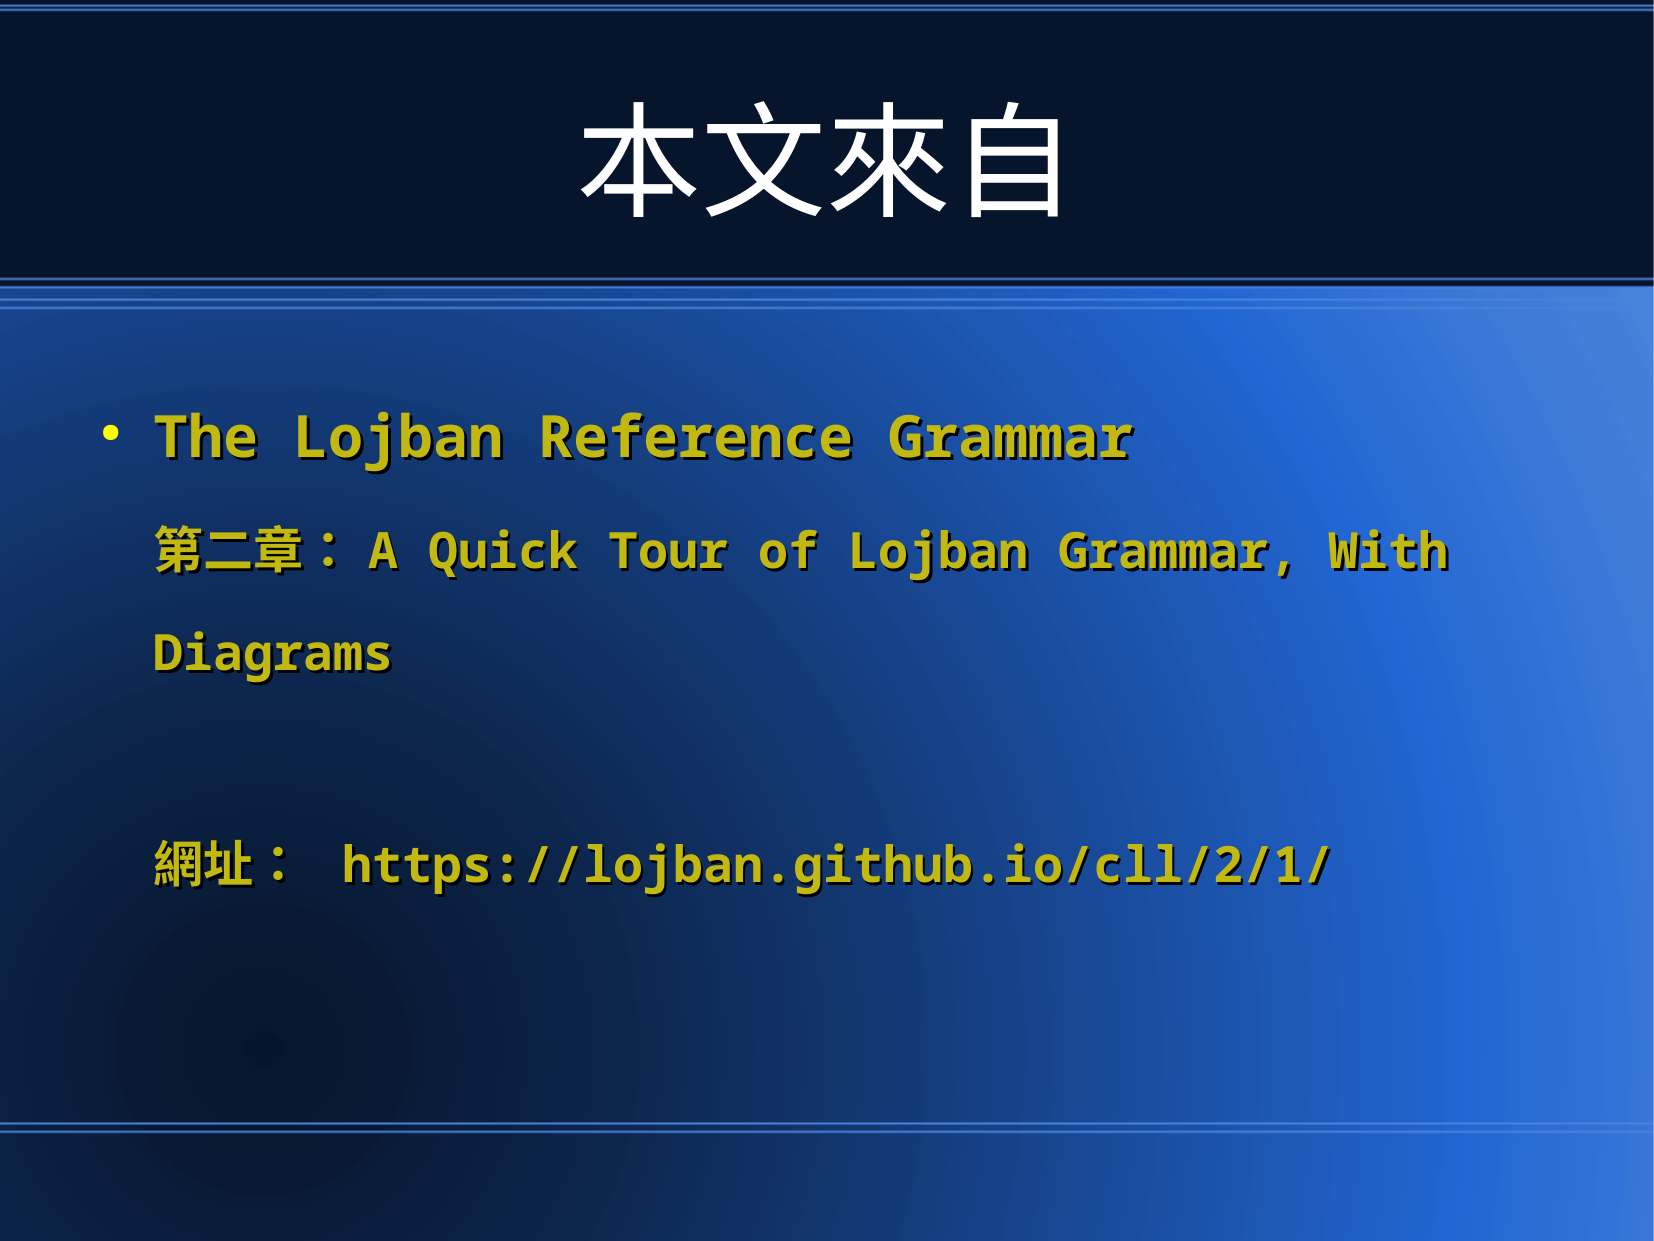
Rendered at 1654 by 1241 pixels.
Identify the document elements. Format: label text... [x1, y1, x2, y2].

list The Lojban Reference Grammar 第二章：A Quick Tour of Lojban Grammar, With Diagrams 網址： https://lojban.github.io/cll/2/1/ [82, 355, 1571, 1241]
title 本文來自 [82, 49, 1571, 257]
picture [0, 0, 1654, 1241]
